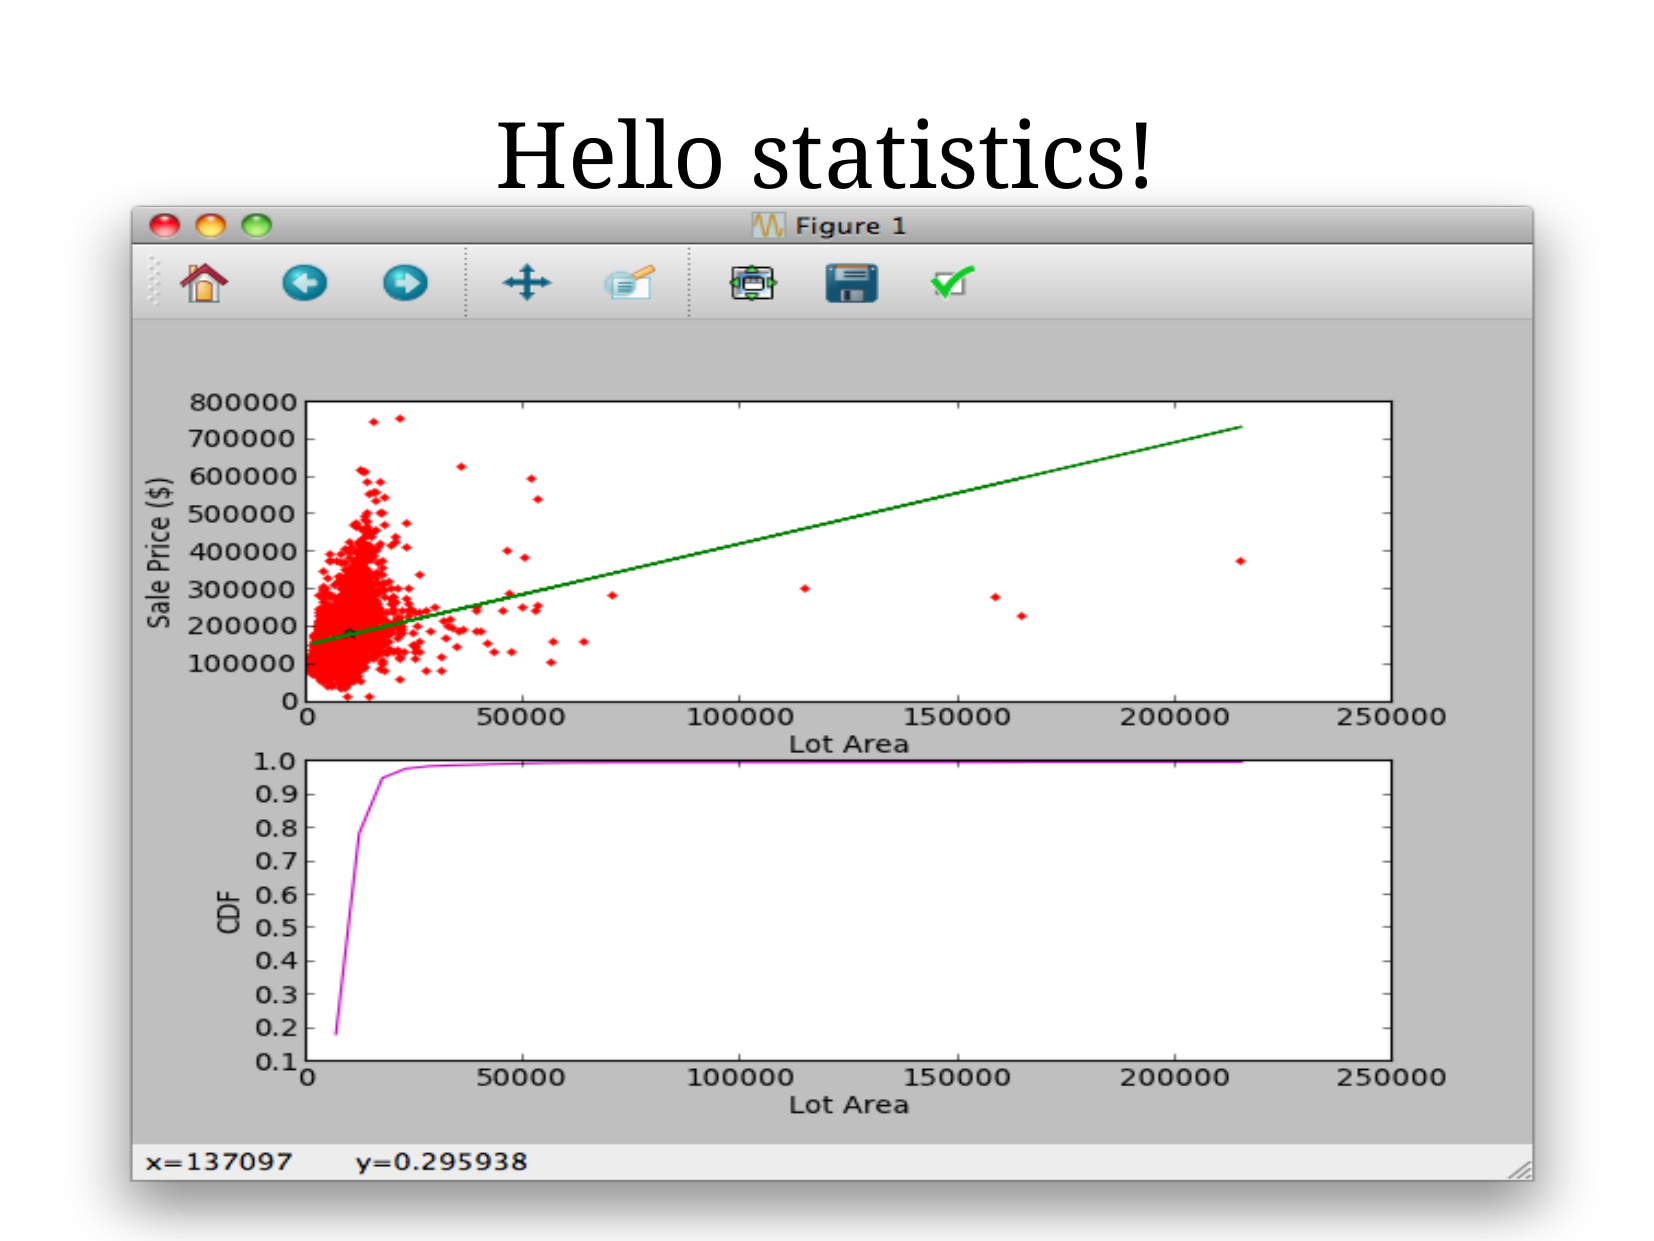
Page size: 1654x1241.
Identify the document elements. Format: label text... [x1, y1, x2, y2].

title Hello statistics! [82, 49, 1571, 164]
picture [45, 164, 1621, 1241]
